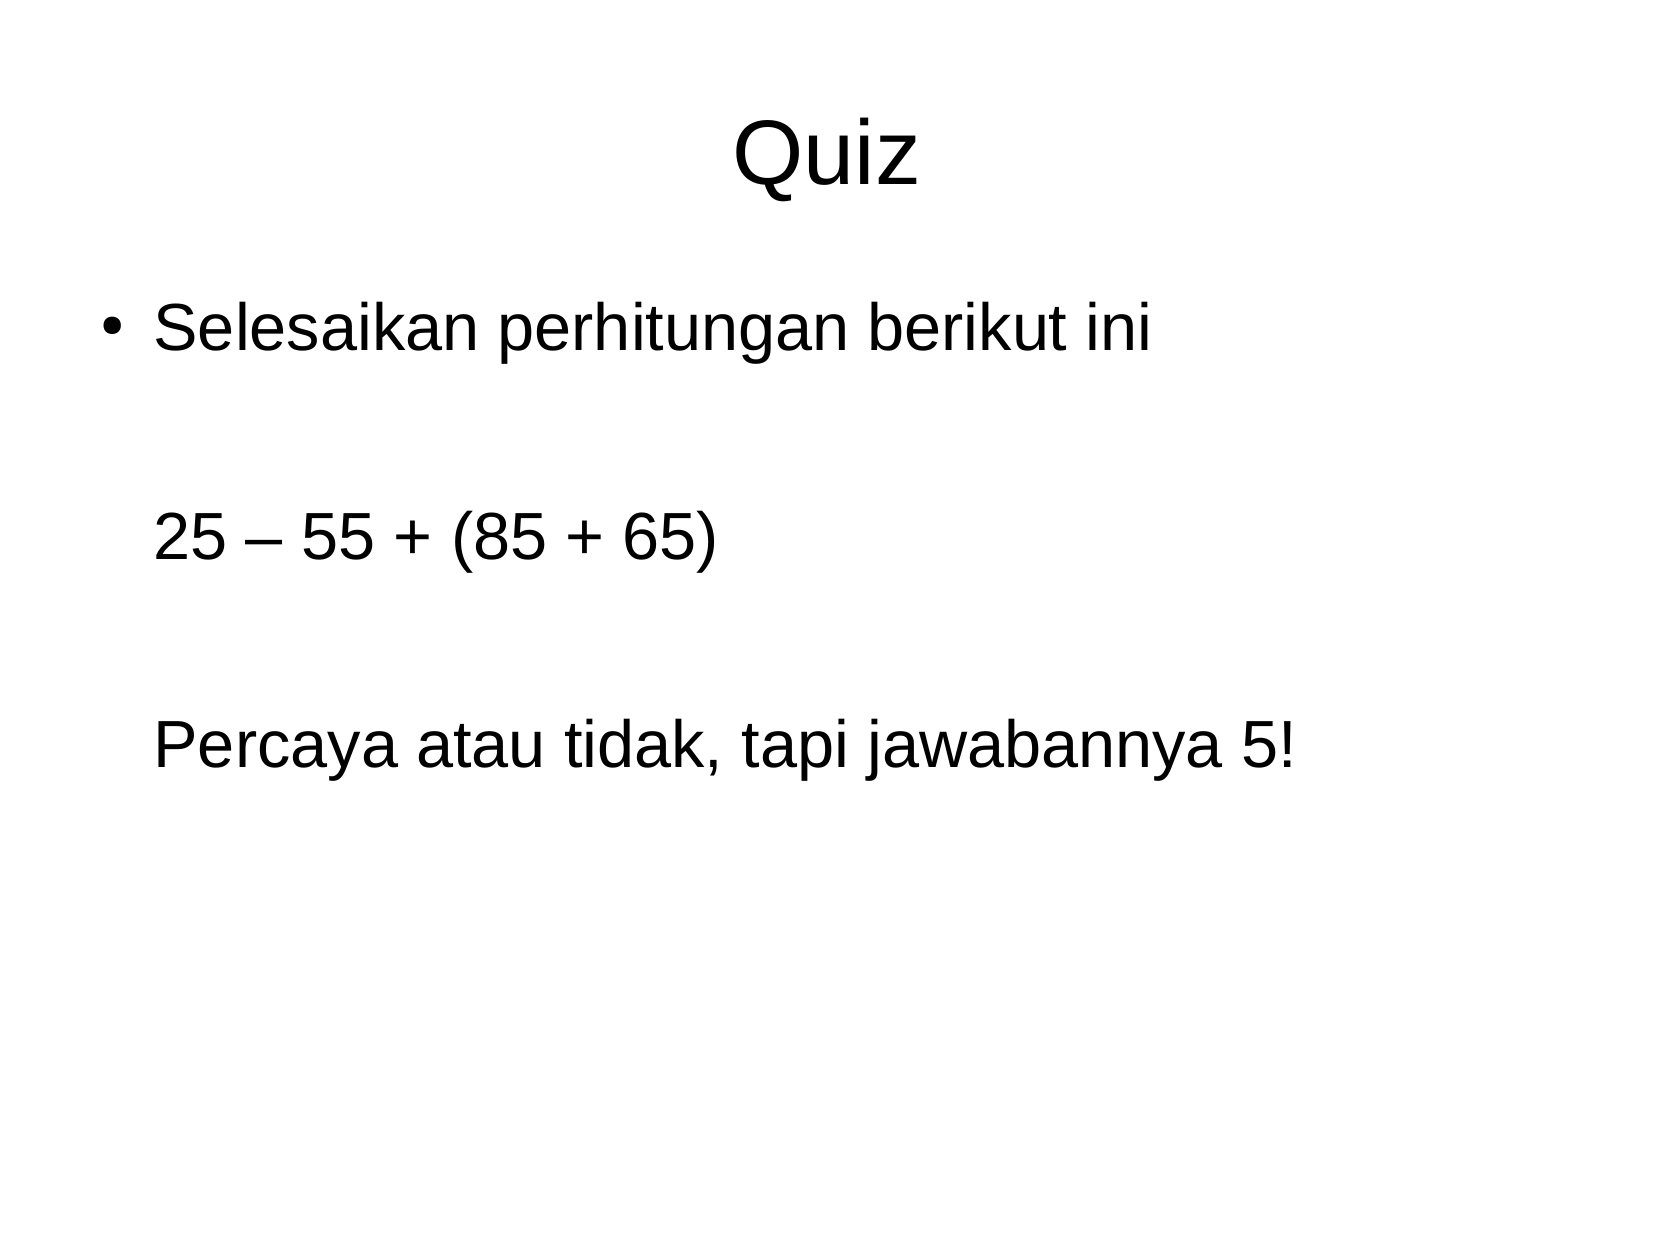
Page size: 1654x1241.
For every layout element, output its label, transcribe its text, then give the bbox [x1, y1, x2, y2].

list Selesaikan perhitungan berikut ini 25 – 55 + (85 + 65) Percaya atau tidak, tapi jawabannya 5! [82, 290, 1571, 1010]
title Quiz [82, 49, 1571, 257]
